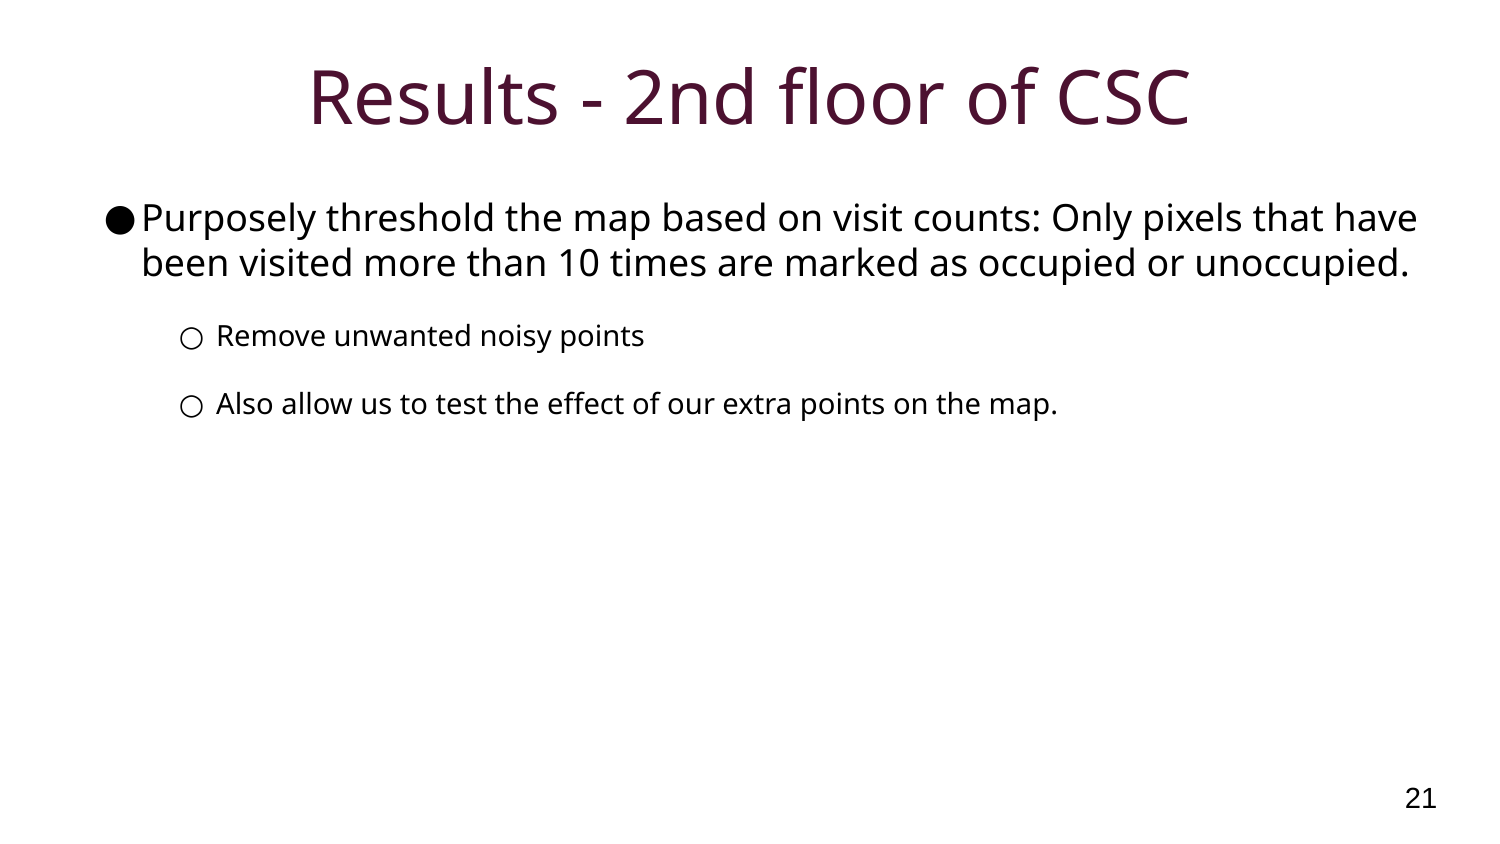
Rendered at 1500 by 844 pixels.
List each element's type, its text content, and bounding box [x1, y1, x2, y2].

title Results - 2nd floor of CSC [51, 34, 1449, 137]
list Purposely threshold the map based on visit counts: Only pixels that have been visited more than 10 times are marked as occupied or unoccupied. Remove unwanted noisy points Also allow us to test the effect of our extra points on the map. [51, 178, 1449, 792]
slide_number <number> [1389, 764, 1480, 830]
